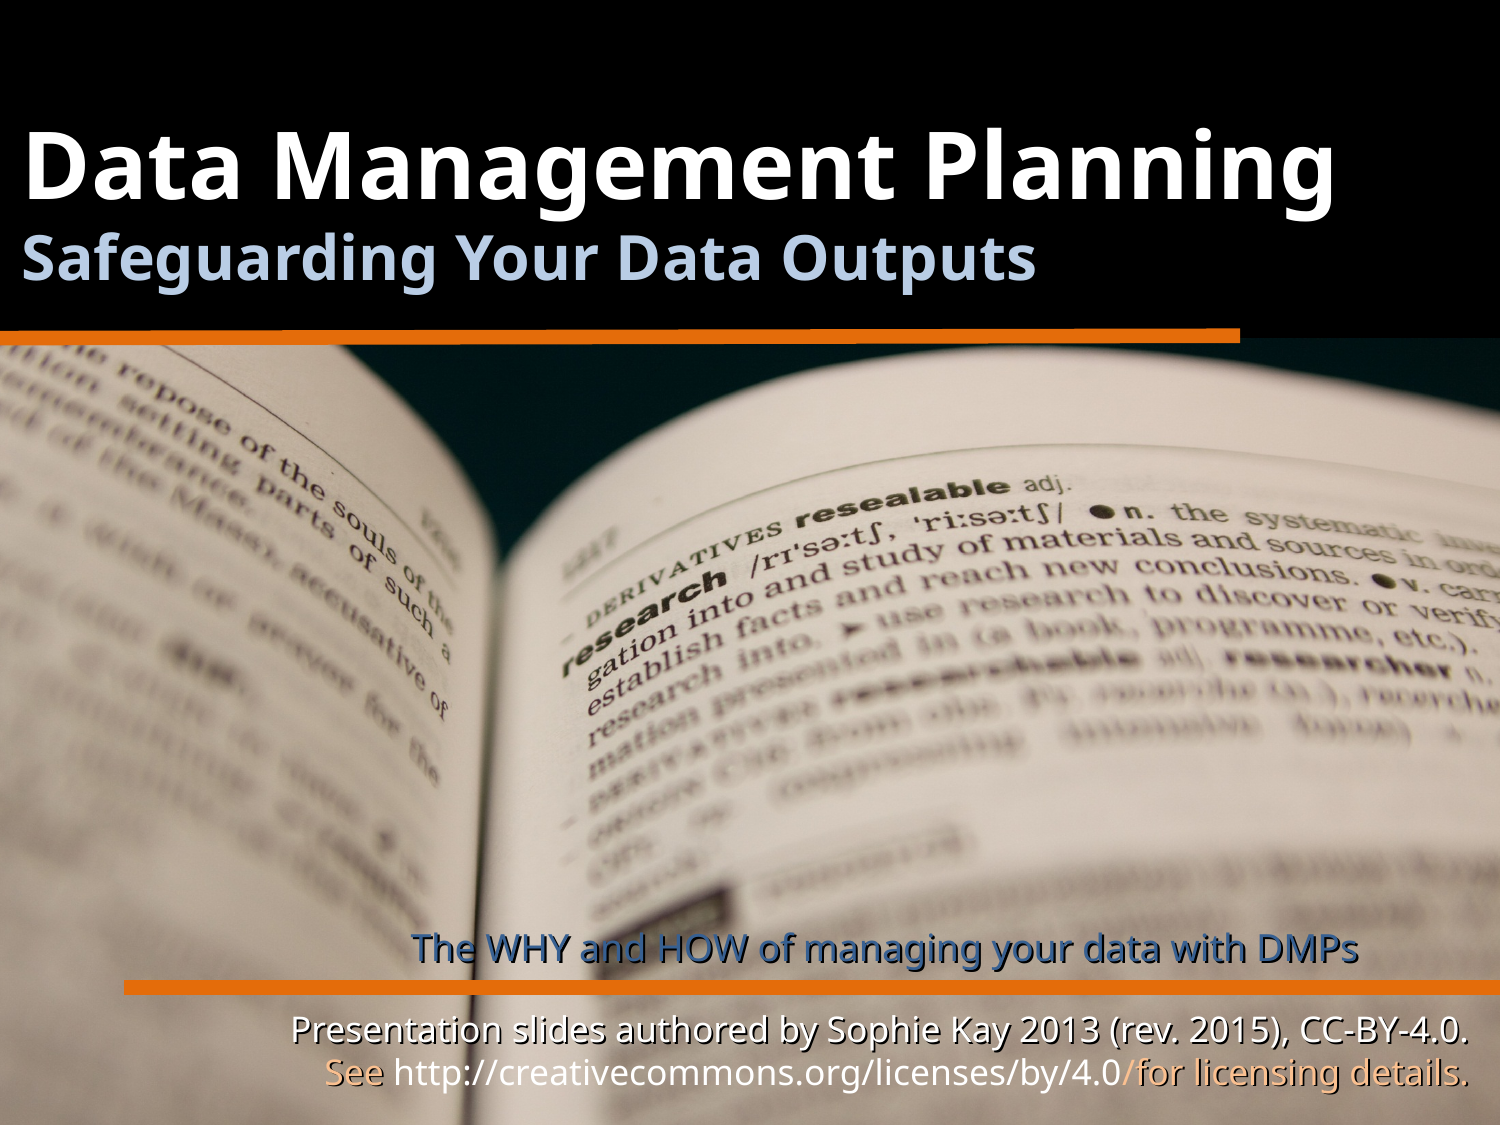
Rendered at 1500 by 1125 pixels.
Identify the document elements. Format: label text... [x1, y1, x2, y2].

picture [0, 302, 1500, 1125]
text_box The WHY and HOW of managing your data with DMPs [395, 916, 1495, 978]
text_box Data Management Planning Safeguarding Your Data Outputs [6, 98, 1484, 303]
text_box Presentation slides authored by Sophie Kay 2013 (rev. 2015), CC-BY-4.0. See http://creativecommons.org/licenses/by/4.0/ for licensing details. [265, 999, 1495, 1104]
